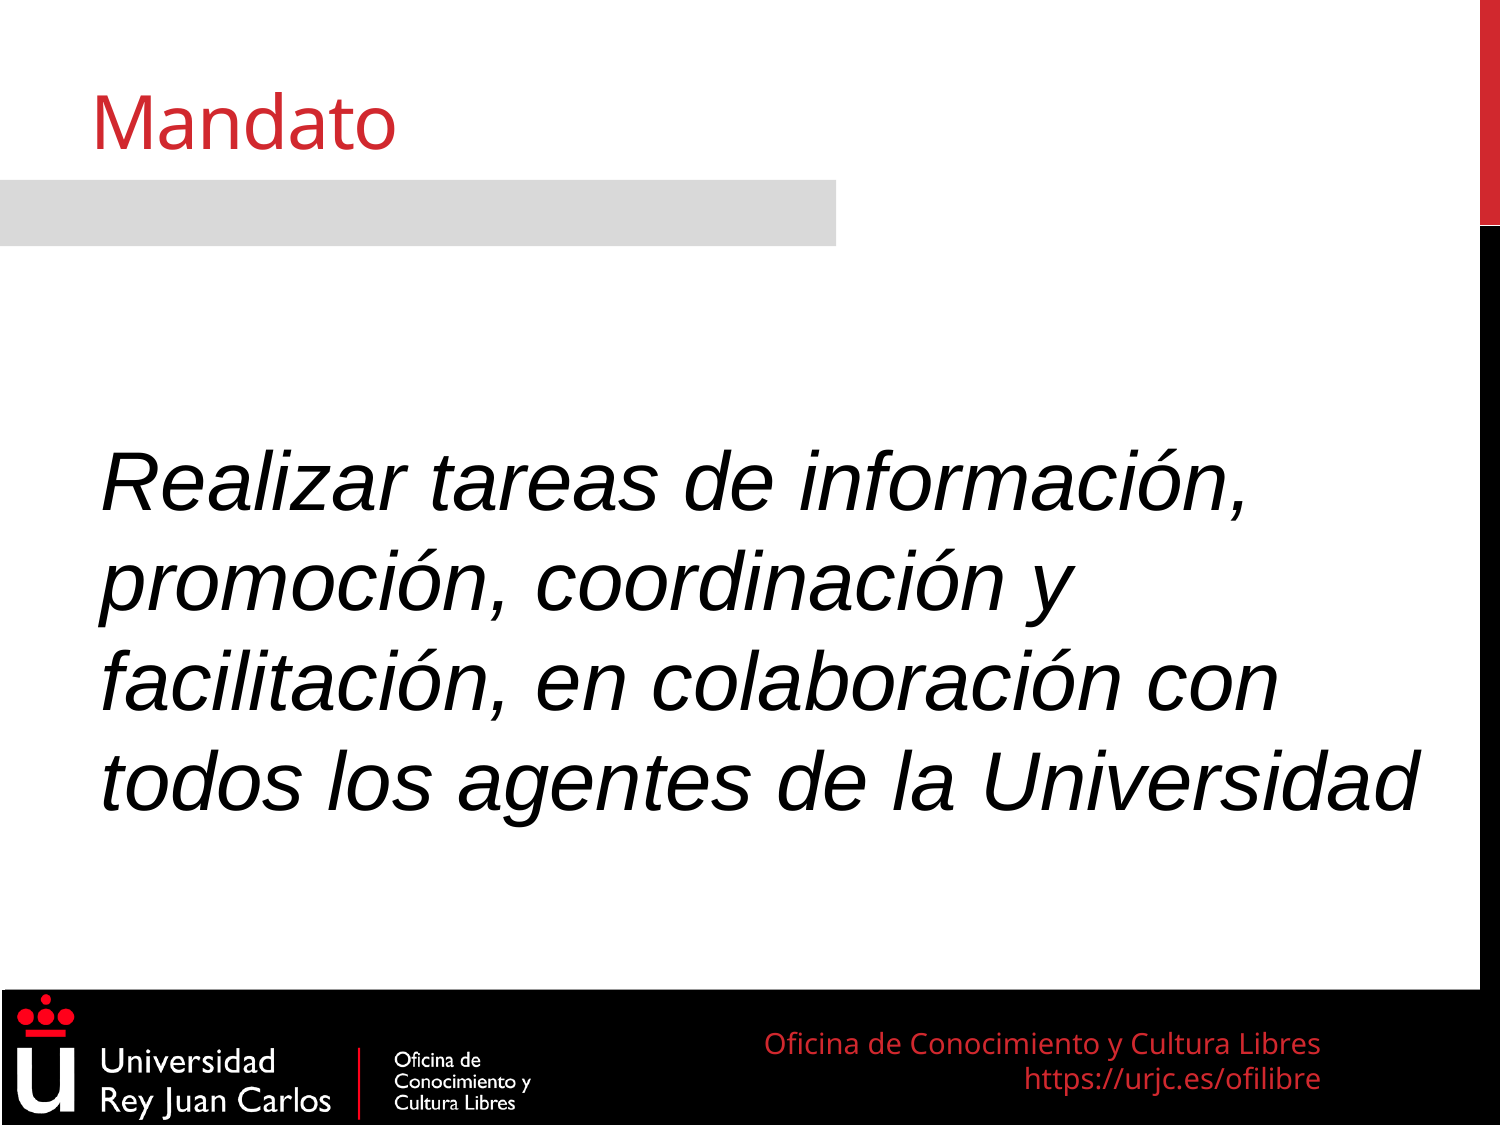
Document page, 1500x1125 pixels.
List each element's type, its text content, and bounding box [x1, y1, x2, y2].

title [75, 15, 1425, 172]
text_box Mandato [0, 24, 1326, 172]
list Realizar tareas de información, promoción, coordinación y facilitación, en colaboración con todos los agentes de la Universidad [15, 420, 1441, 1066]
picture [17, 1066, 531, 1120]
